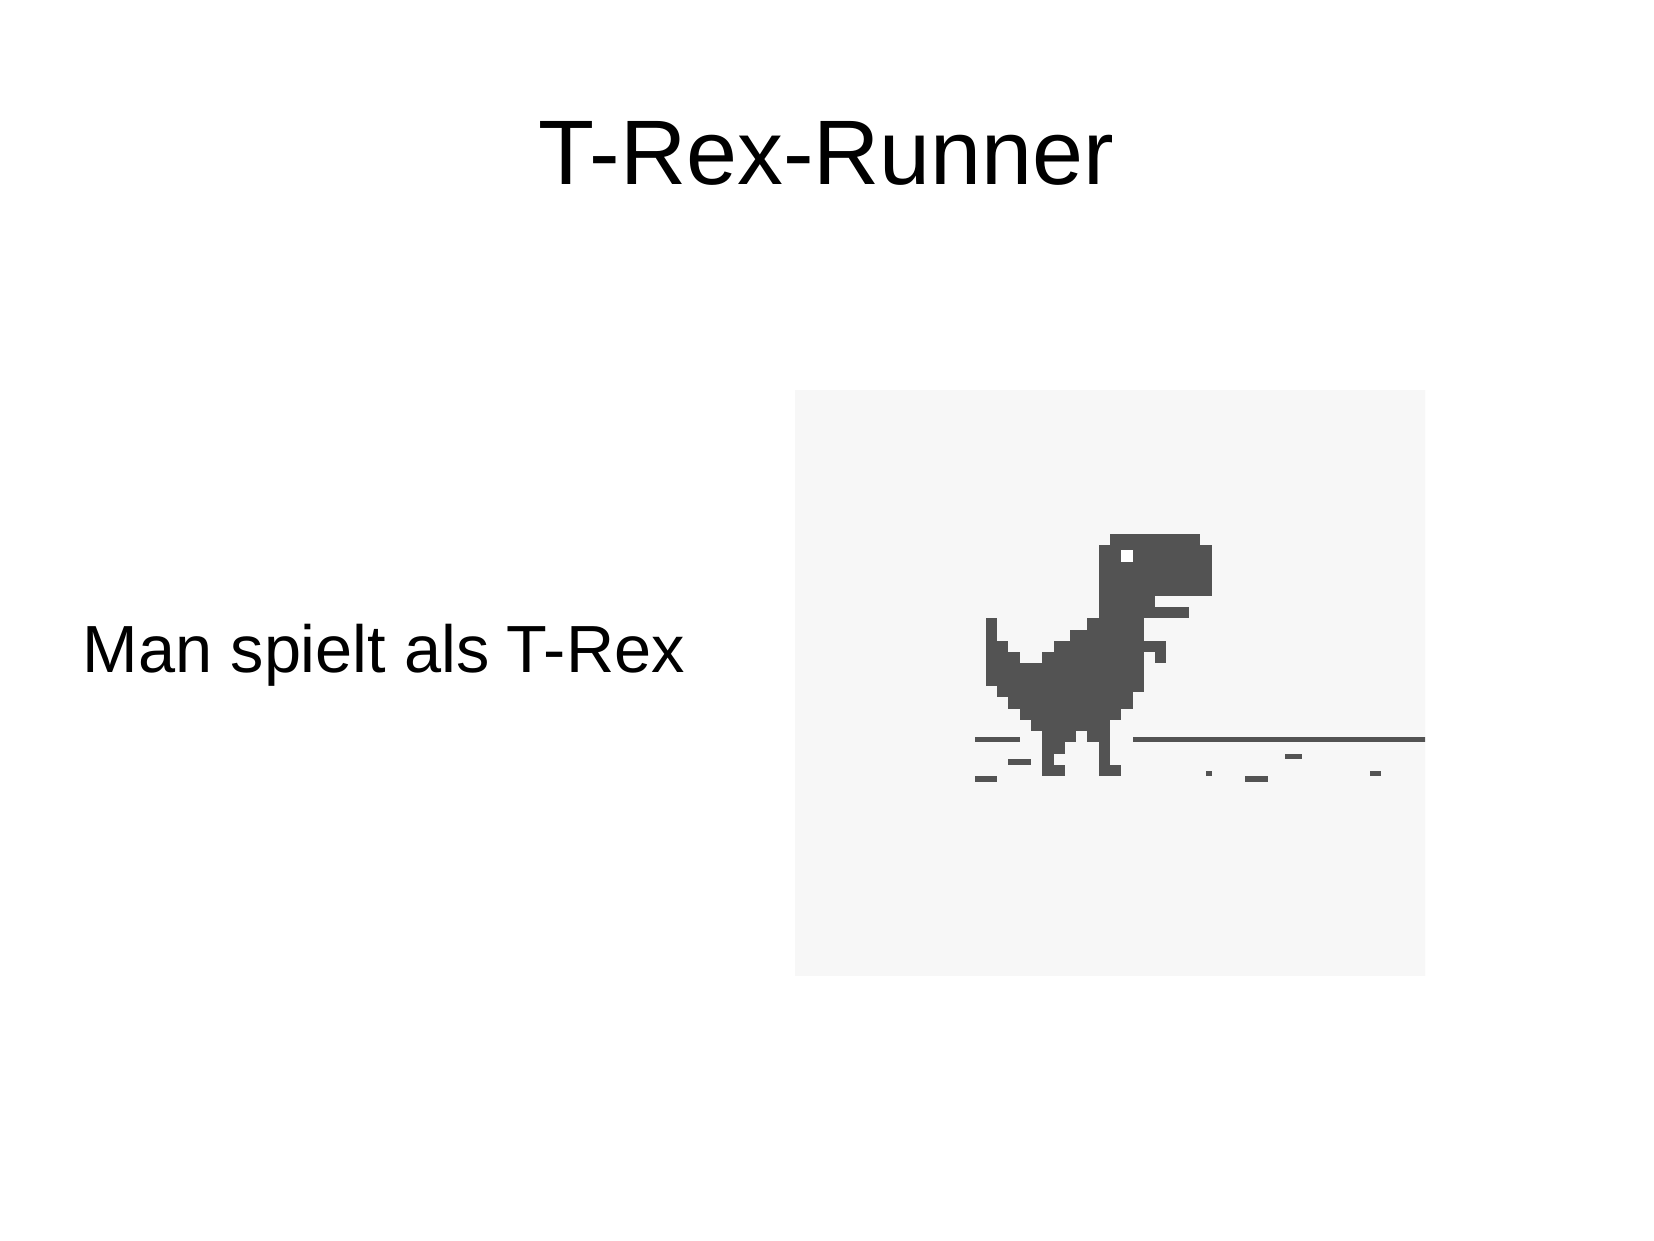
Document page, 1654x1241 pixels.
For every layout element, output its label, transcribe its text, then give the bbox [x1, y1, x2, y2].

title T-Rex-Runner [82, 49, 1571, 257]
subtitle Man spielt als T-Rex [82, 290, 1571, 1010]
picture [795, 390, 1426, 976]
